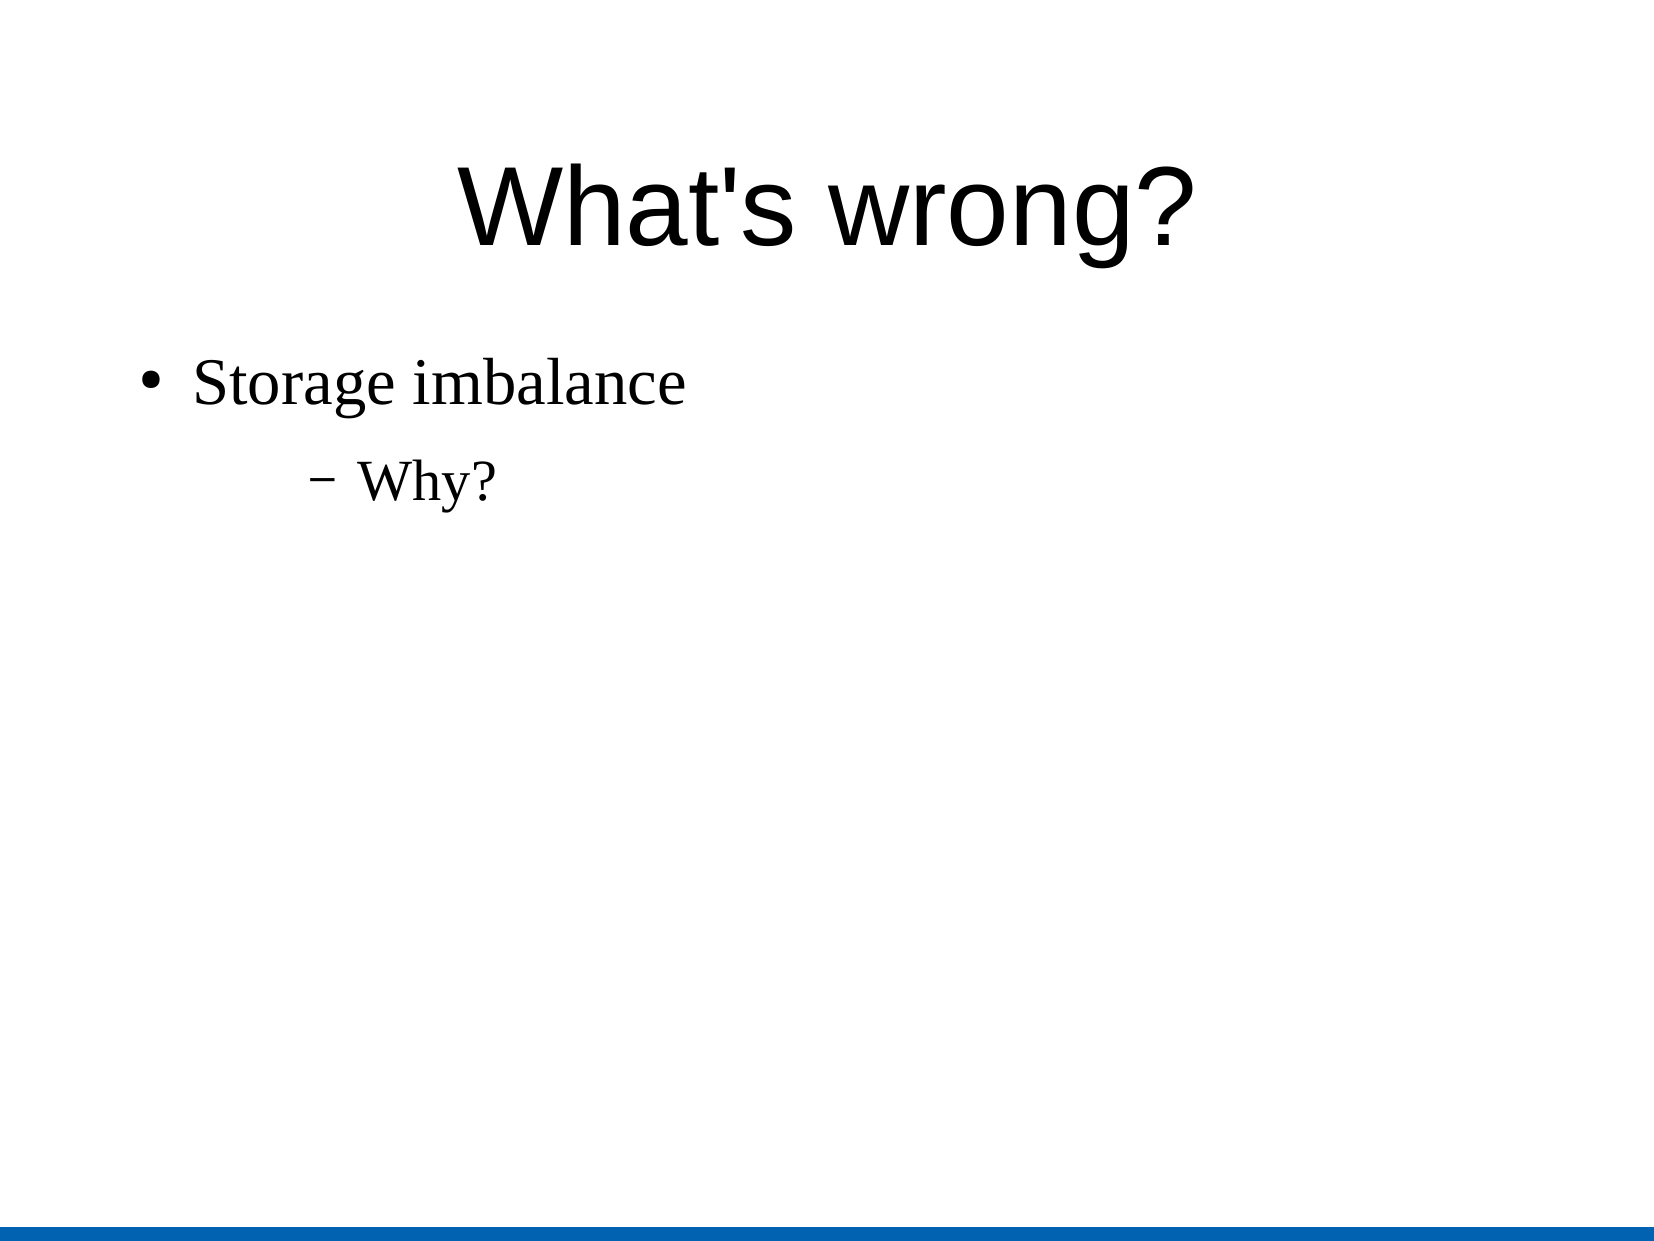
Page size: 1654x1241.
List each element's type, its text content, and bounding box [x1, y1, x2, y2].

list Storage imbalance Why? [121, 344, 1533, 1127]
title What's wrong? [121, 102, 1533, 311]
